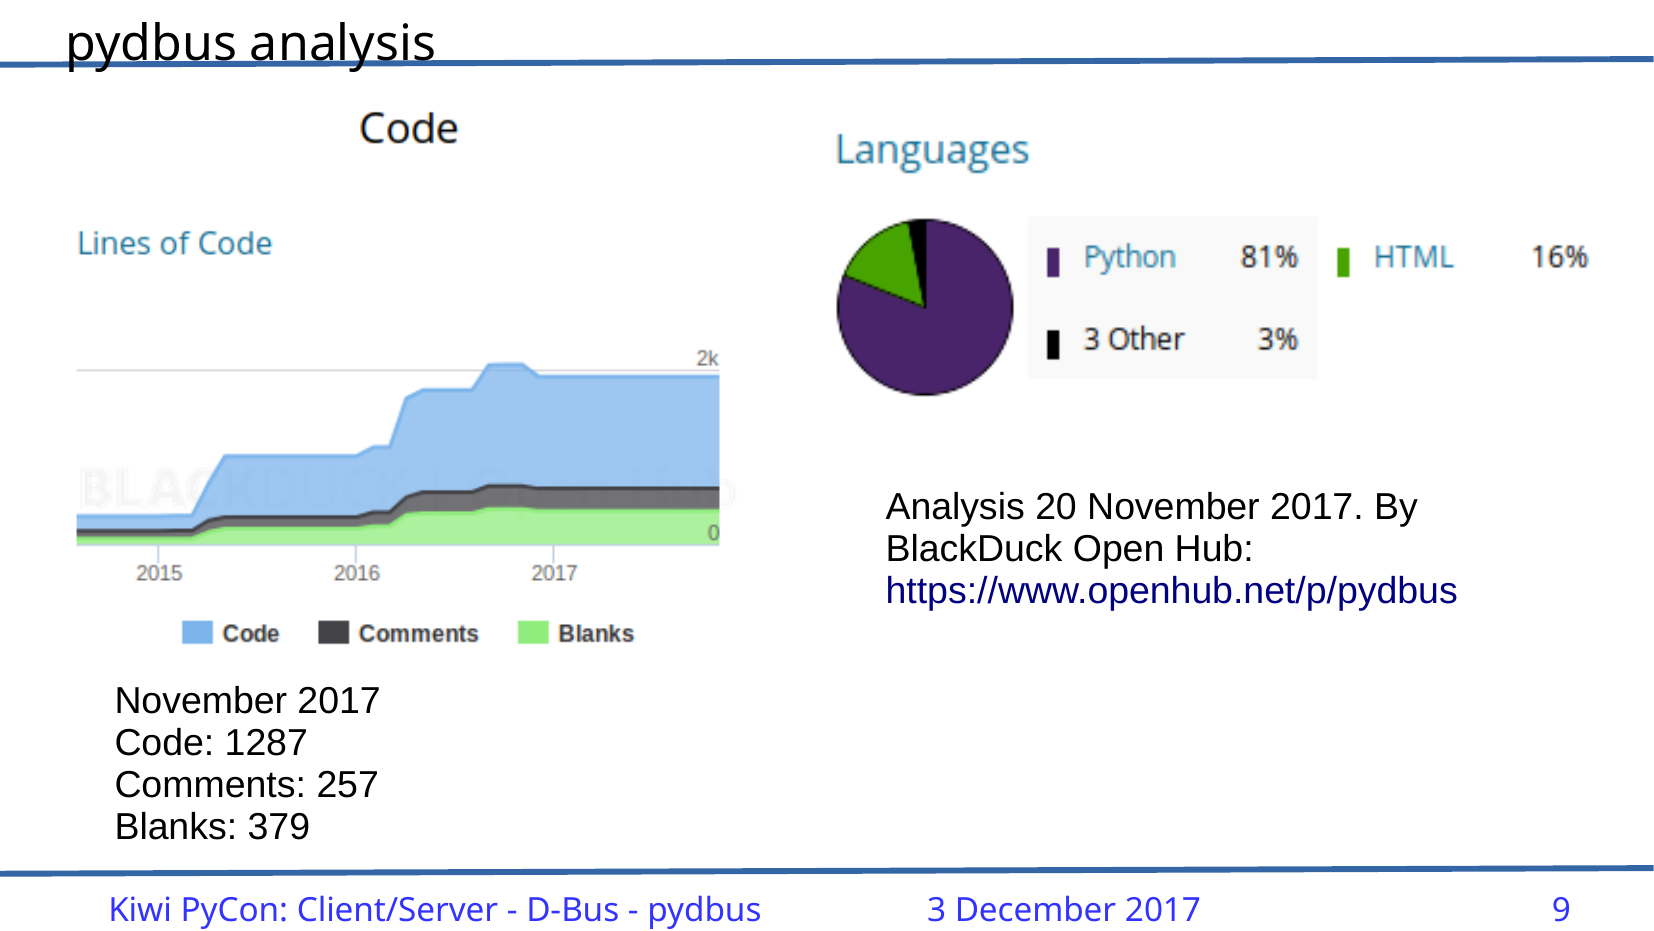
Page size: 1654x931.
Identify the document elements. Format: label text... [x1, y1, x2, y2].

picture [56, 84, 741, 673]
text_box pydbus analysis [37, 0, 1540, 76]
text_box November 2017 Code: 1287 Comments: 257 Blanks: 379 [99, 672, 702, 854]
picture [811, 101, 1621, 440]
text_box Analysis 20 November 2017. By BlackDuck Open Hub: https://www.openhub.net/p/pydbus [870, 478, 1473, 660]
